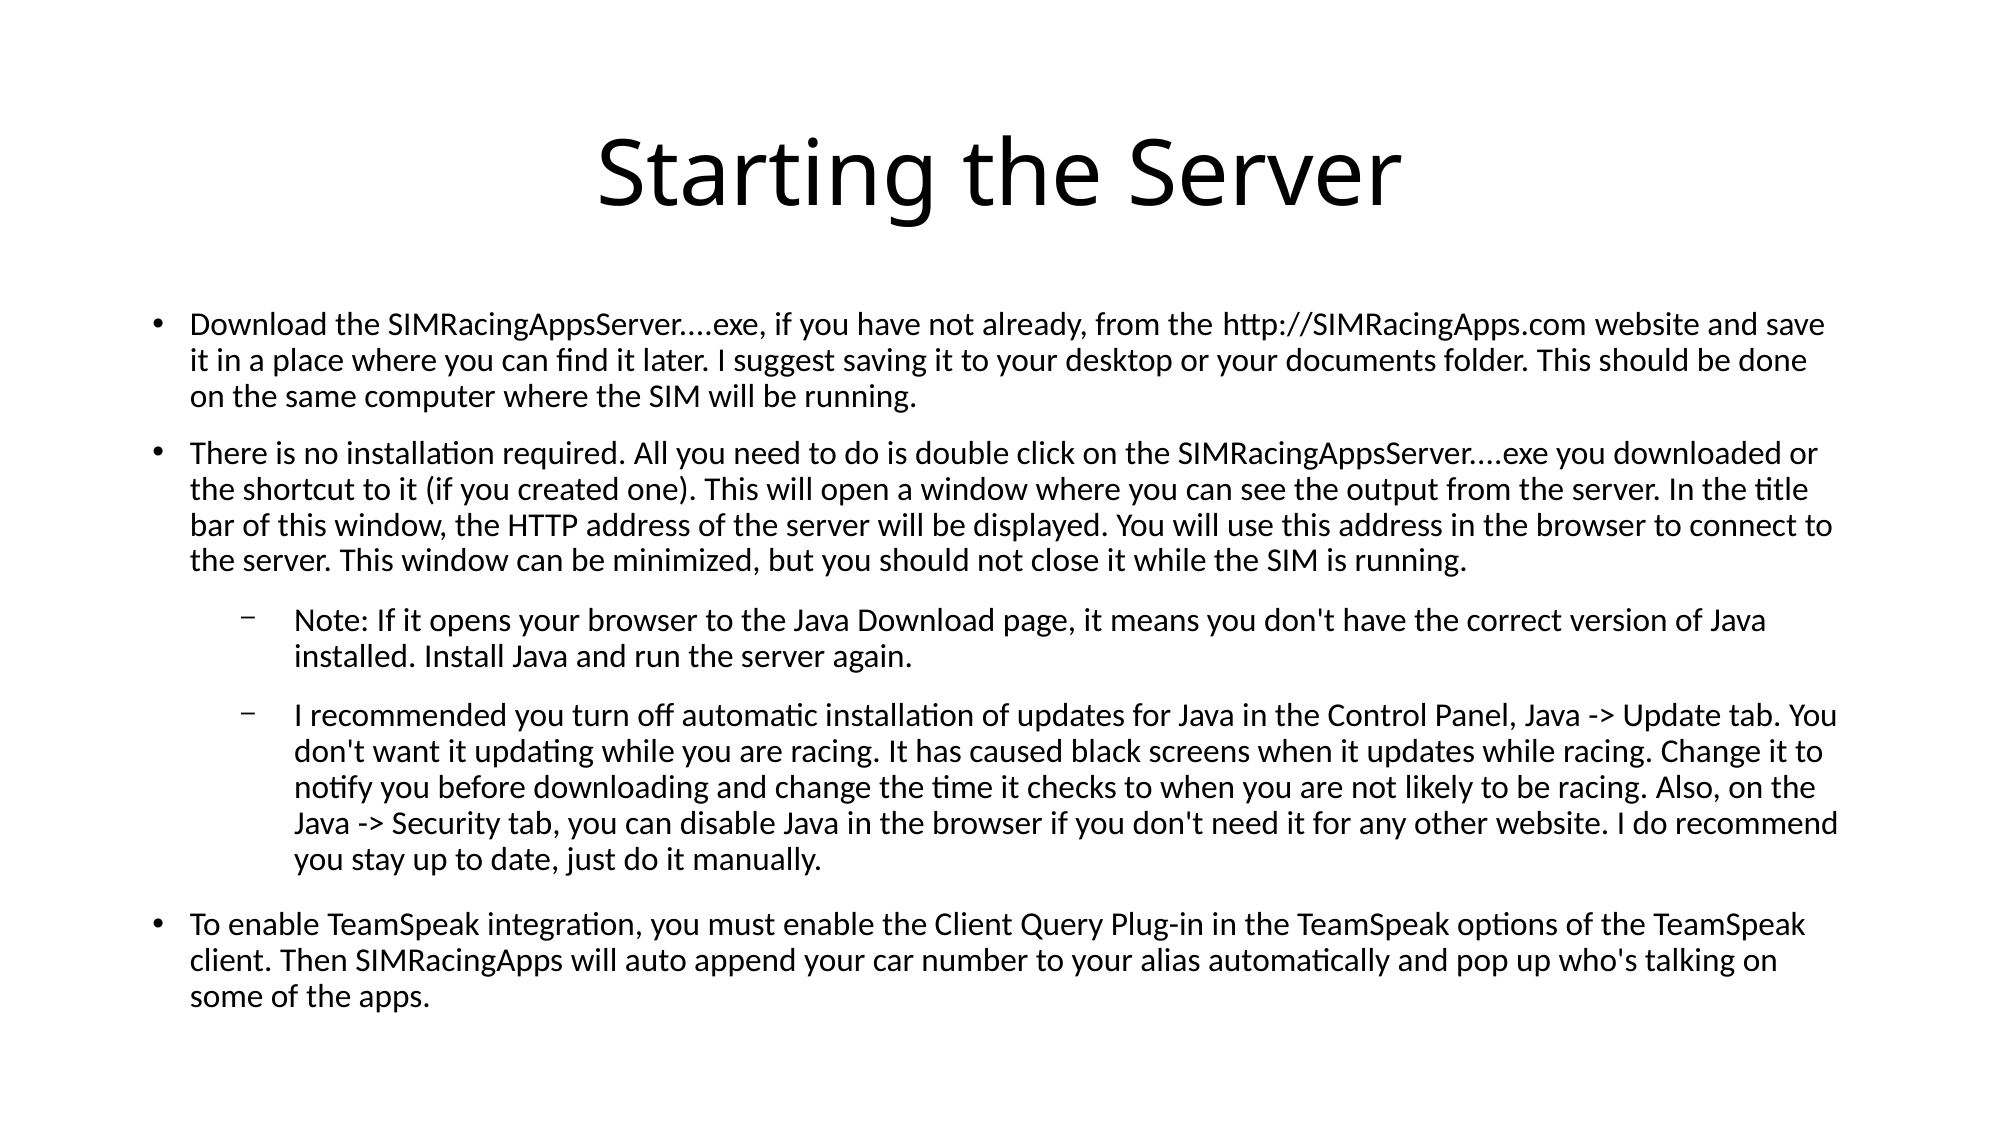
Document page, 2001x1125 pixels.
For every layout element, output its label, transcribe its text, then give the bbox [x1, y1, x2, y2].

title Starting the Server [137, 59, 1863, 278]
list Download the SIMRacingAppsServer....exe, if you have not already, from the http://SIMRacingApps.com website and save it in a place where you can find it later. I suggest saving it to your desktop or your documents folder. This should be done on the same computer where the SIM will be running. There is no installation required. All you need to do is double click on the SIMRacingAppsServer....exe you downloaded or the shortcut to it (if you created one). This will open a window where you can see the output from the server. In the title bar of this window, the HTTP address of the server will be displayed. You will use this address in the browser to connect to the server. This window can be minimized, but you should not close it while the SIM is running. Note: If it opens your browser to the Java Download page, it means you don't have the correct version of Java installed. Install Java and run the server again. I recommended you turn off automatic installation of updates for Java in the Control Panel, Java -> Update tab. You don't want it updating while you are racing. It has caused black screens when it updates while racing. Change it to notify you before downloading and change the time it checks to when you are not likely to be racing. Also, on the Java -> Security tab, you can disable Java in the browser if you don't need it for any other website. I do recommend you stay up to date, just do it manually. To enable TeamSpeak integration, you must enable the Client Query Plug-in in the TeamSpeak options of the TeamSpeak client. Then SIMRacingApps will auto append your car number to your alias automatically and pop up who's talking on some of the apps. [137, 299, 1863, 1014]
